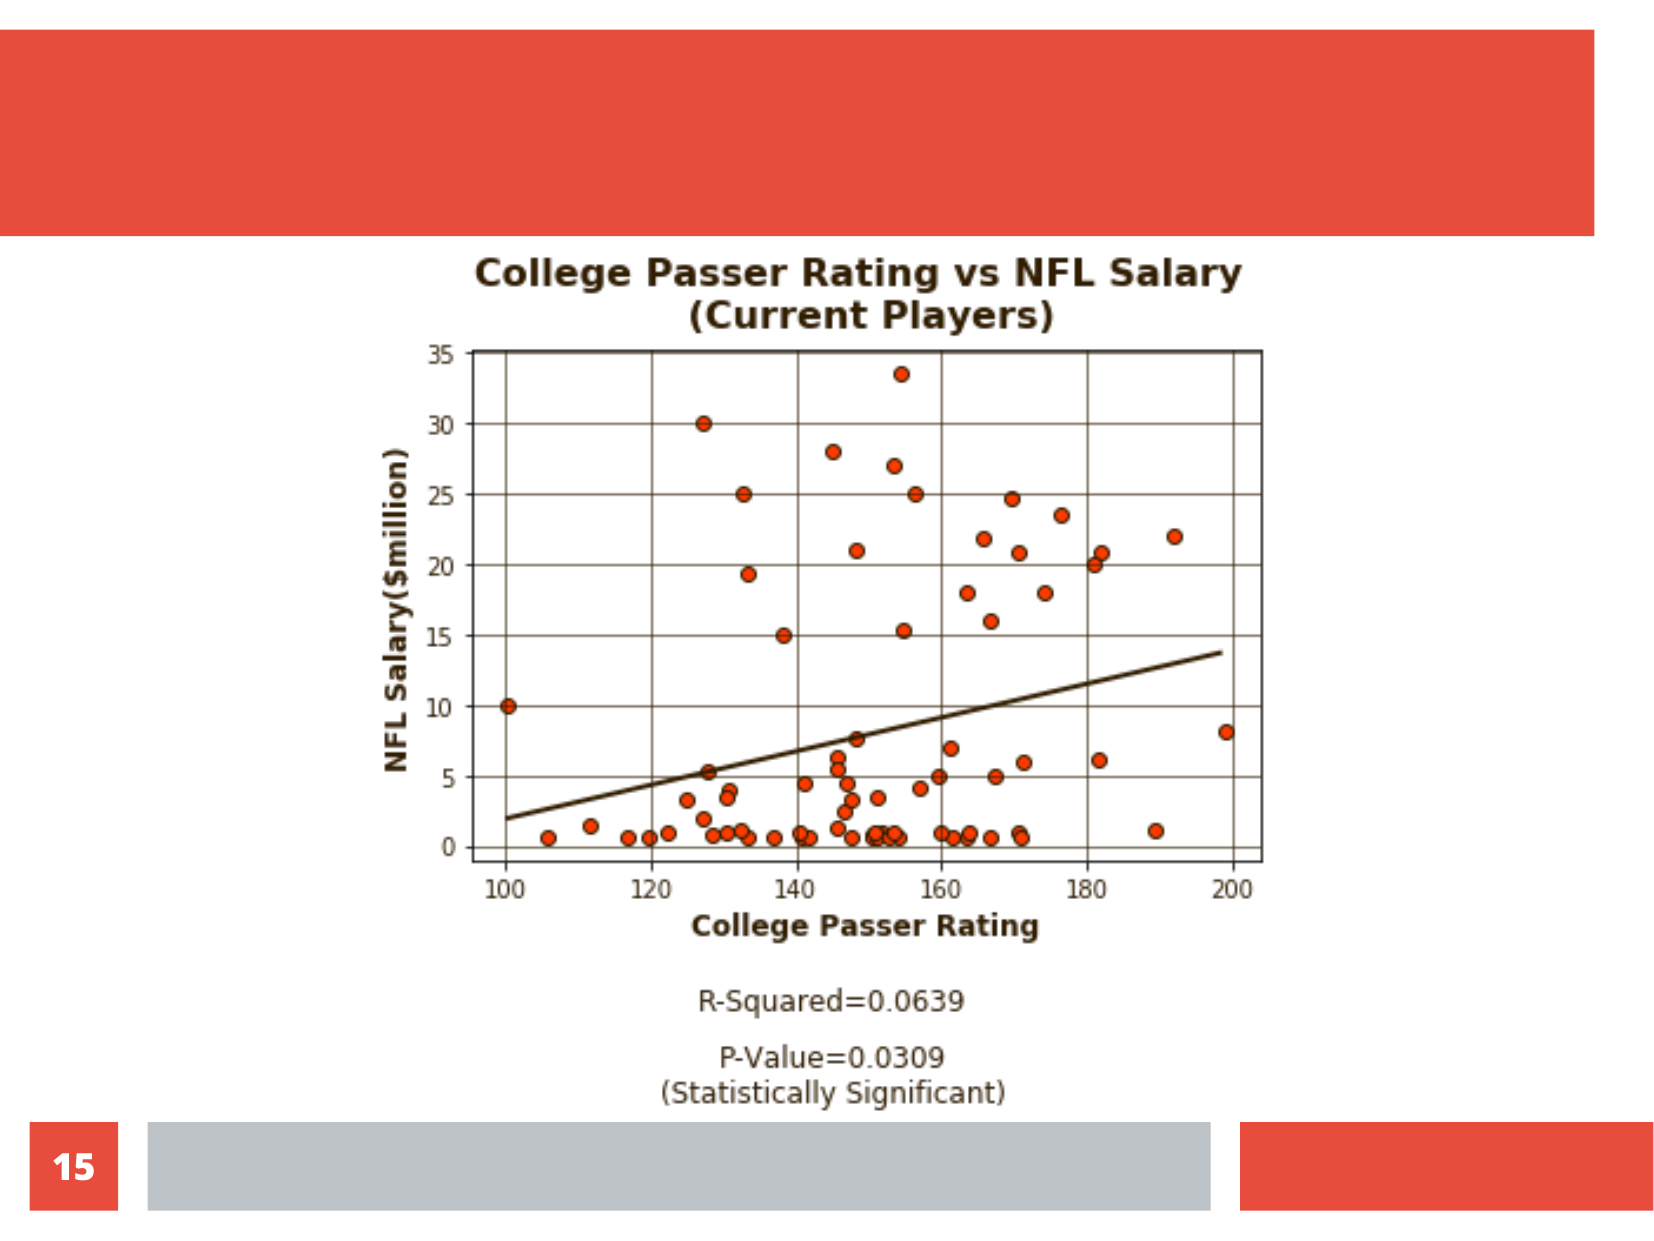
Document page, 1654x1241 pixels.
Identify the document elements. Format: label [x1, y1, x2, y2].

picture [369, 242, 1285, 1126]
